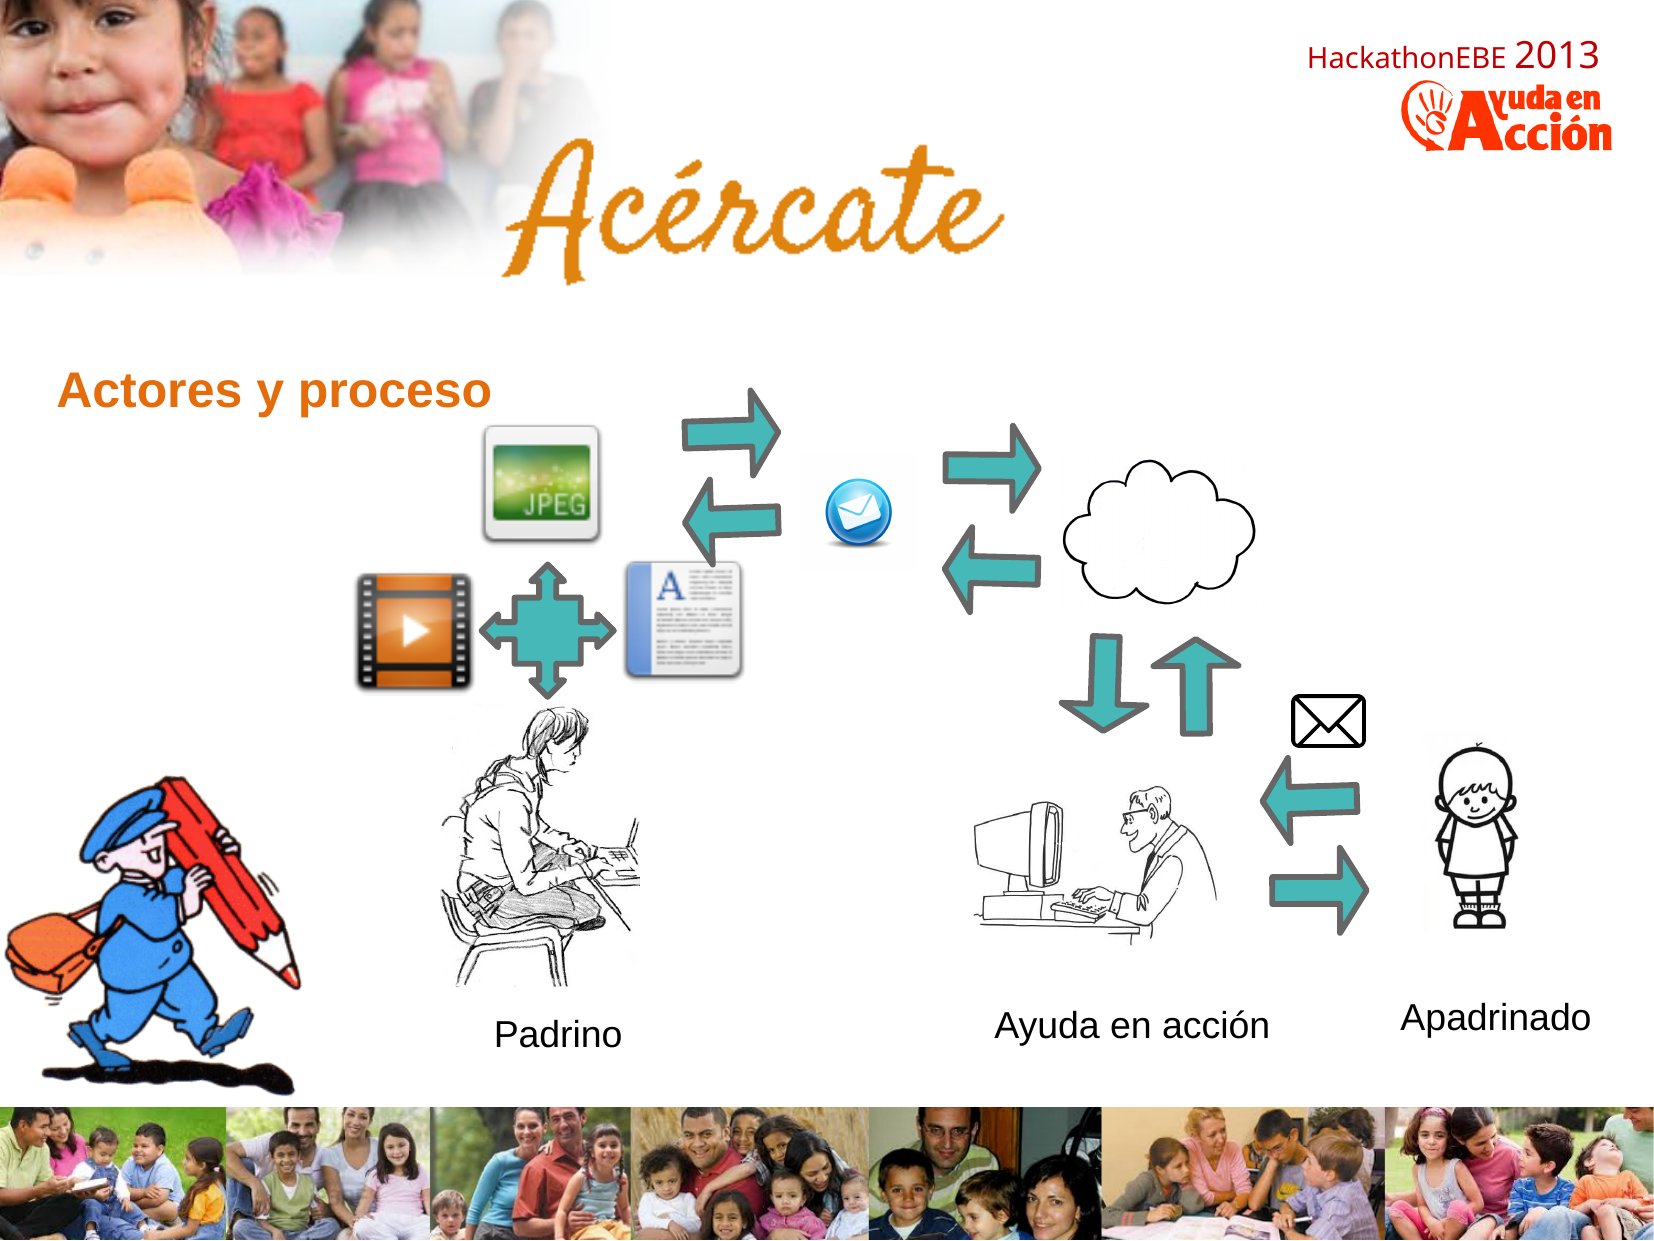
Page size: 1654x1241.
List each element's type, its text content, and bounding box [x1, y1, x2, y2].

picture [0, 1107, 1654, 1241]
text_box [945, 425, 1039, 511]
text_box [1061, 636, 1147, 731]
text_box HackathonEBE 2013 [496, 0, 1601, 107]
text_box [944, 527, 1039, 613]
picture [478, 419, 607, 548]
text_box [481, 564, 614, 697]
picture [351, 567, 479, 696]
text_box [1272, 847, 1367, 933]
text_box Ayuda en acción [979, 996, 1285, 1054]
picture [1057, 454, 1263, 610]
text_box [1262, 757, 1358, 844]
picture [960, 780, 1226, 950]
picture [620, 555, 749, 684]
picture [1423, 732, 1528, 931]
picture [440, 703, 640, 987]
text_box [1153, 639, 1239, 734]
text_box Padrino [478, 1006, 706, 1063]
text_box [684, 390, 779, 476]
picture [0, 772, 307, 1101]
picture [800, 454, 917, 572]
text_box Apadrinado [1385, 989, 1607, 1046]
text_box [684, 479, 779, 565]
text_box Actores y proceso [41, 350, 570, 426]
picture [1291, 694, 1366, 748]
picture [0, 0, 1612, 313]
